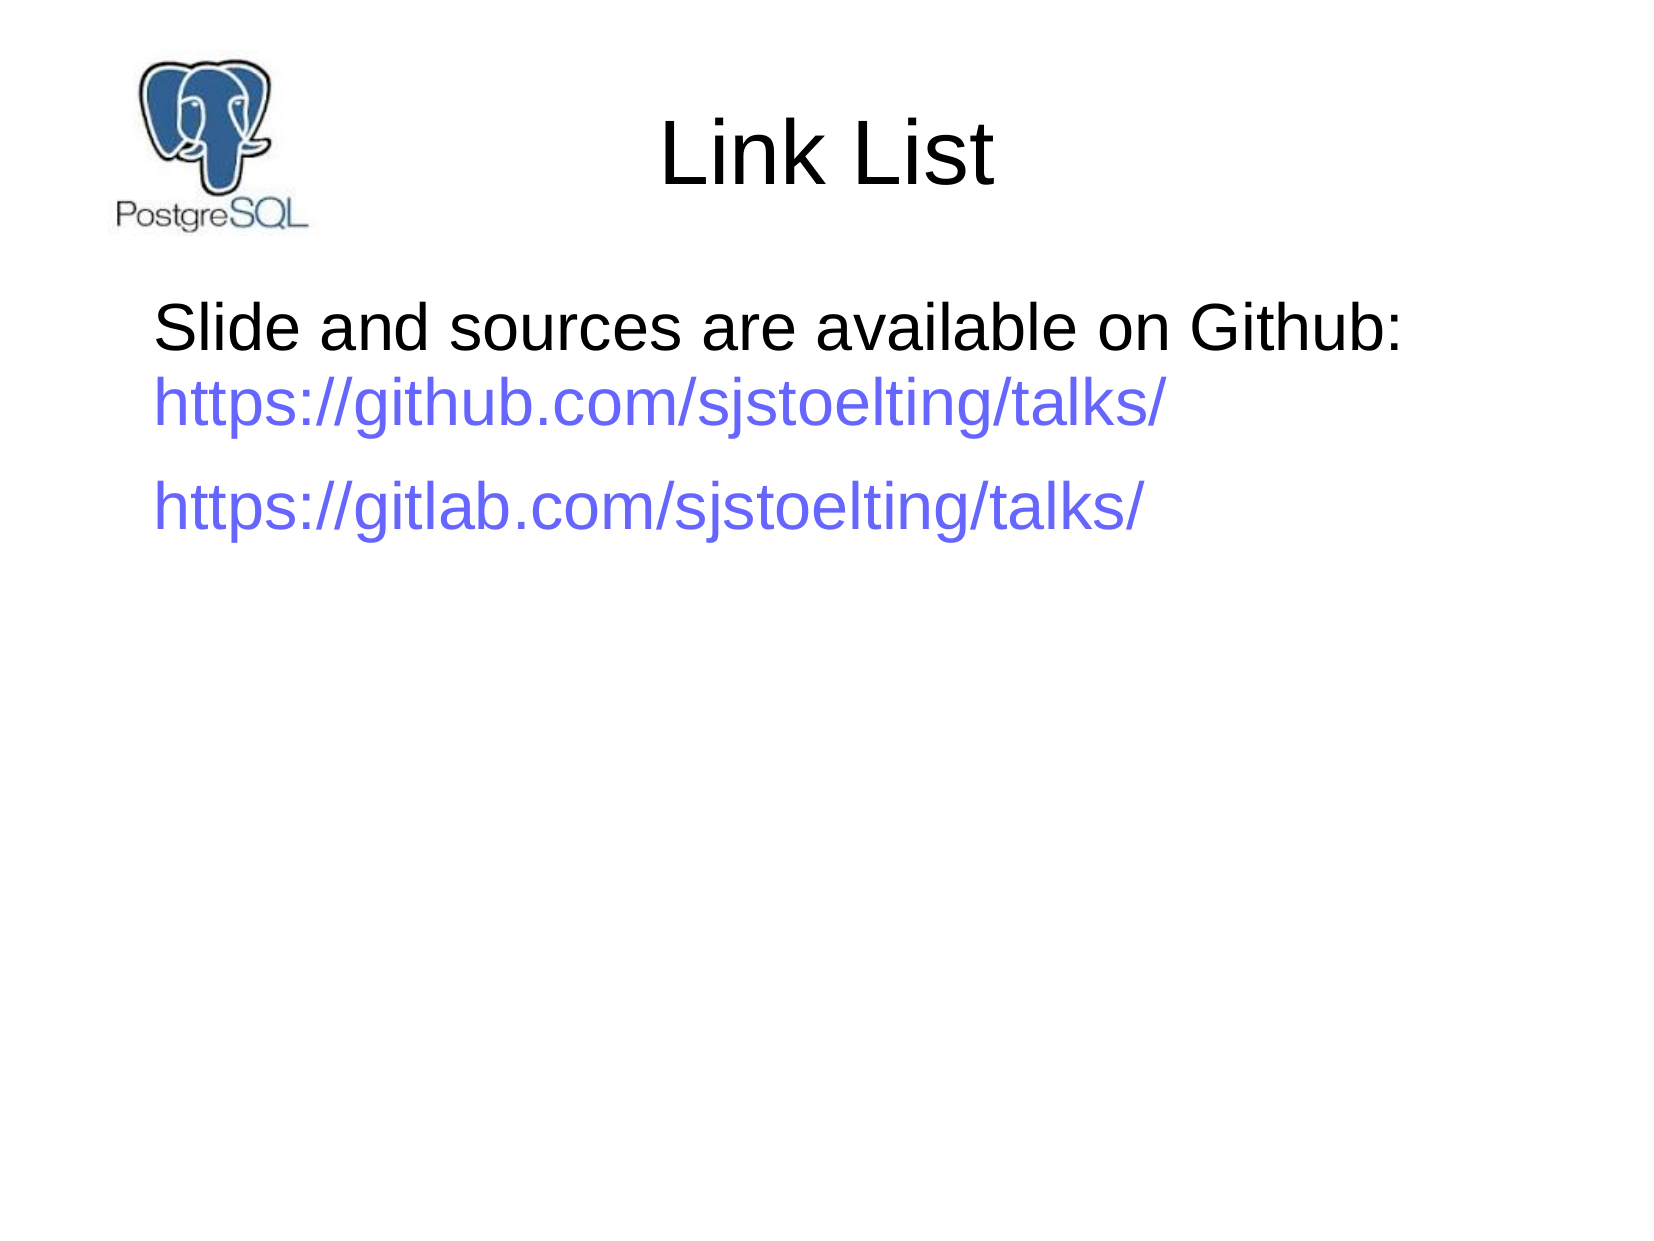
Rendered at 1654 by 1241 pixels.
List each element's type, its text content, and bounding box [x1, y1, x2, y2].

title Link List [82, 49, 1571, 257]
list Slide and sources are available on Github: https://github.com/sjstoelting/talks/ https://gitlab.com/sjstoelting/talks/ [82, 290, 1538, 1010]
picture [58, 50, 356, 237]
